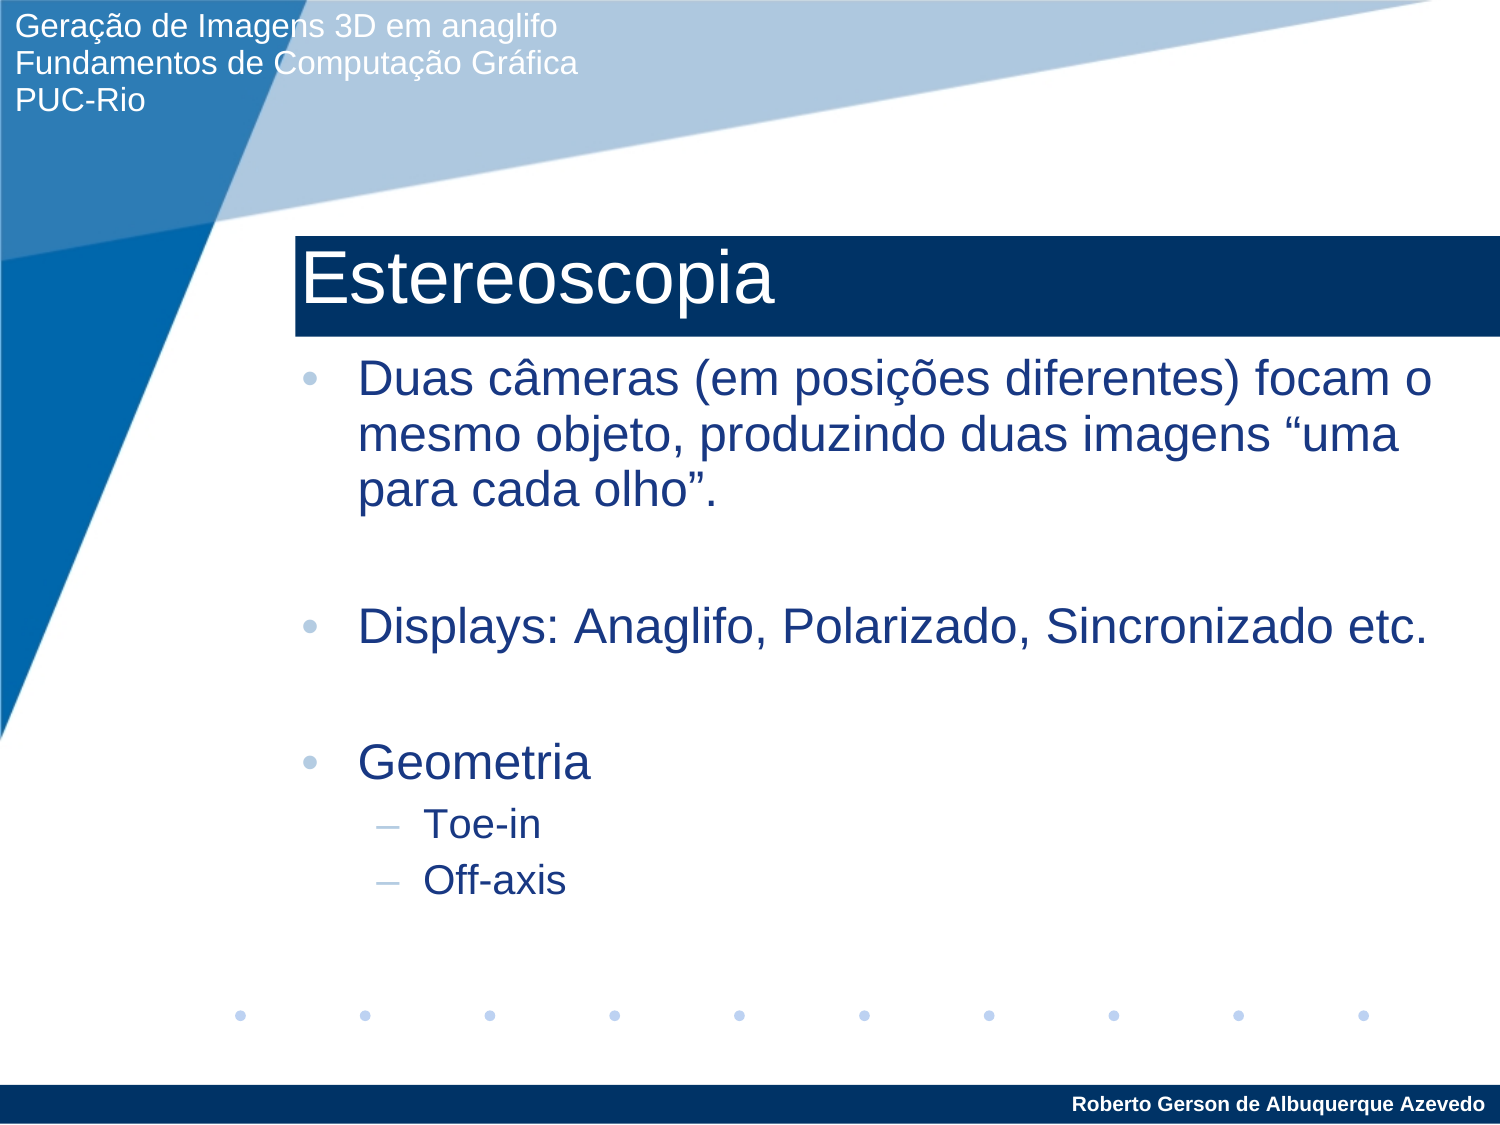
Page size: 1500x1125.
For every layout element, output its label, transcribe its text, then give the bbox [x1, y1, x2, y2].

title Estereoscopia [300, 224, 1500, 331]
list Duas câmeras (em posições diferentes) focam o mesmo objeto, produzindo duas imagens “uma para cada olho”. Displays: Anaglifo, Polarizado, Sincronizado etc. Geometria Toe-in Off-axis [301, 350, 1477, 1093]
picture [0, 0, 1500, 842]
